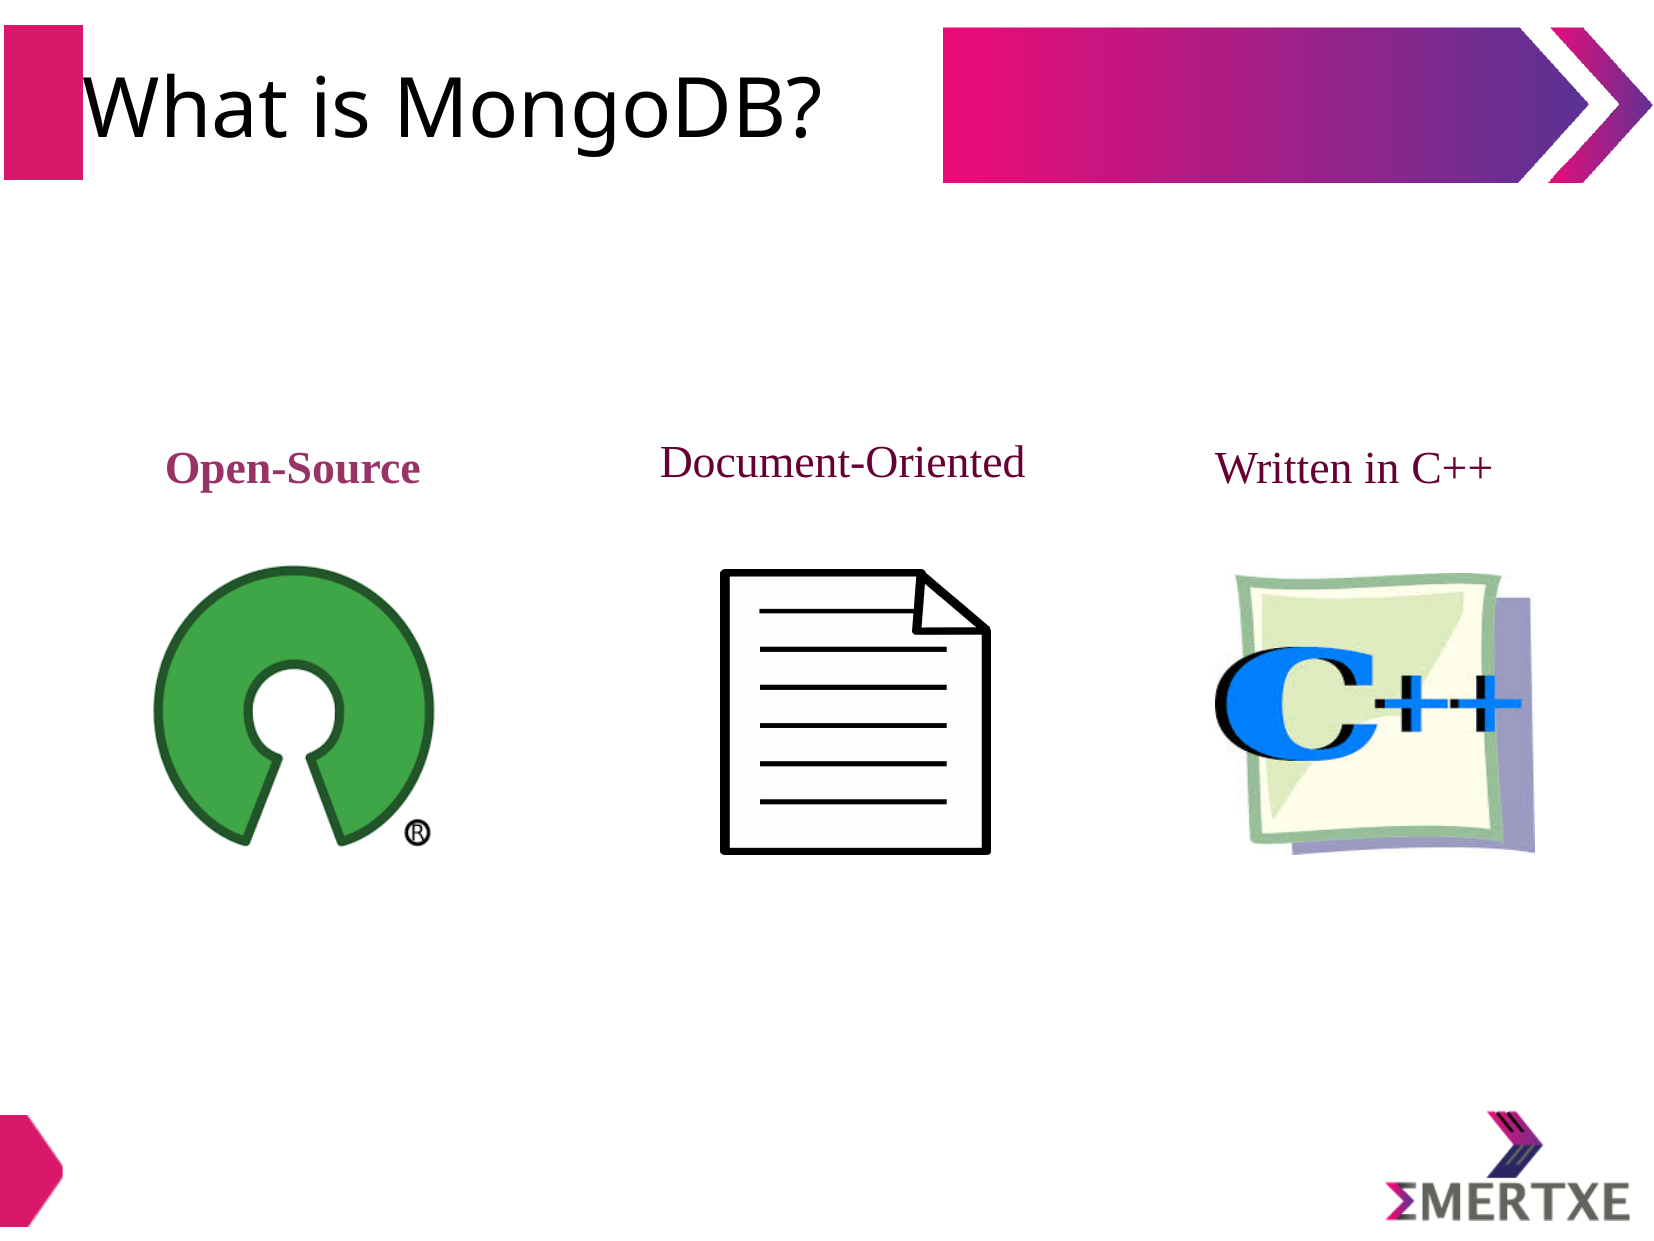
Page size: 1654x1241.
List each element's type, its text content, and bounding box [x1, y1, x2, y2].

text_box Document-Oriented [645, 429, 1096, 496]
picture [720, 569, 991, 856]
text_box Open-Source [150, 435, 481, 501]
text_box Written in C++ [1200, 435, 1531, 501]
picture [1571, 27, 1653, 183]
picture [1215, 573, 1535, 856]
title What is MongoDB? [82, 2, 1571, 210]
picture [1385, 1107, 1631, 1221]
picture [152, 560, 436, 856]
